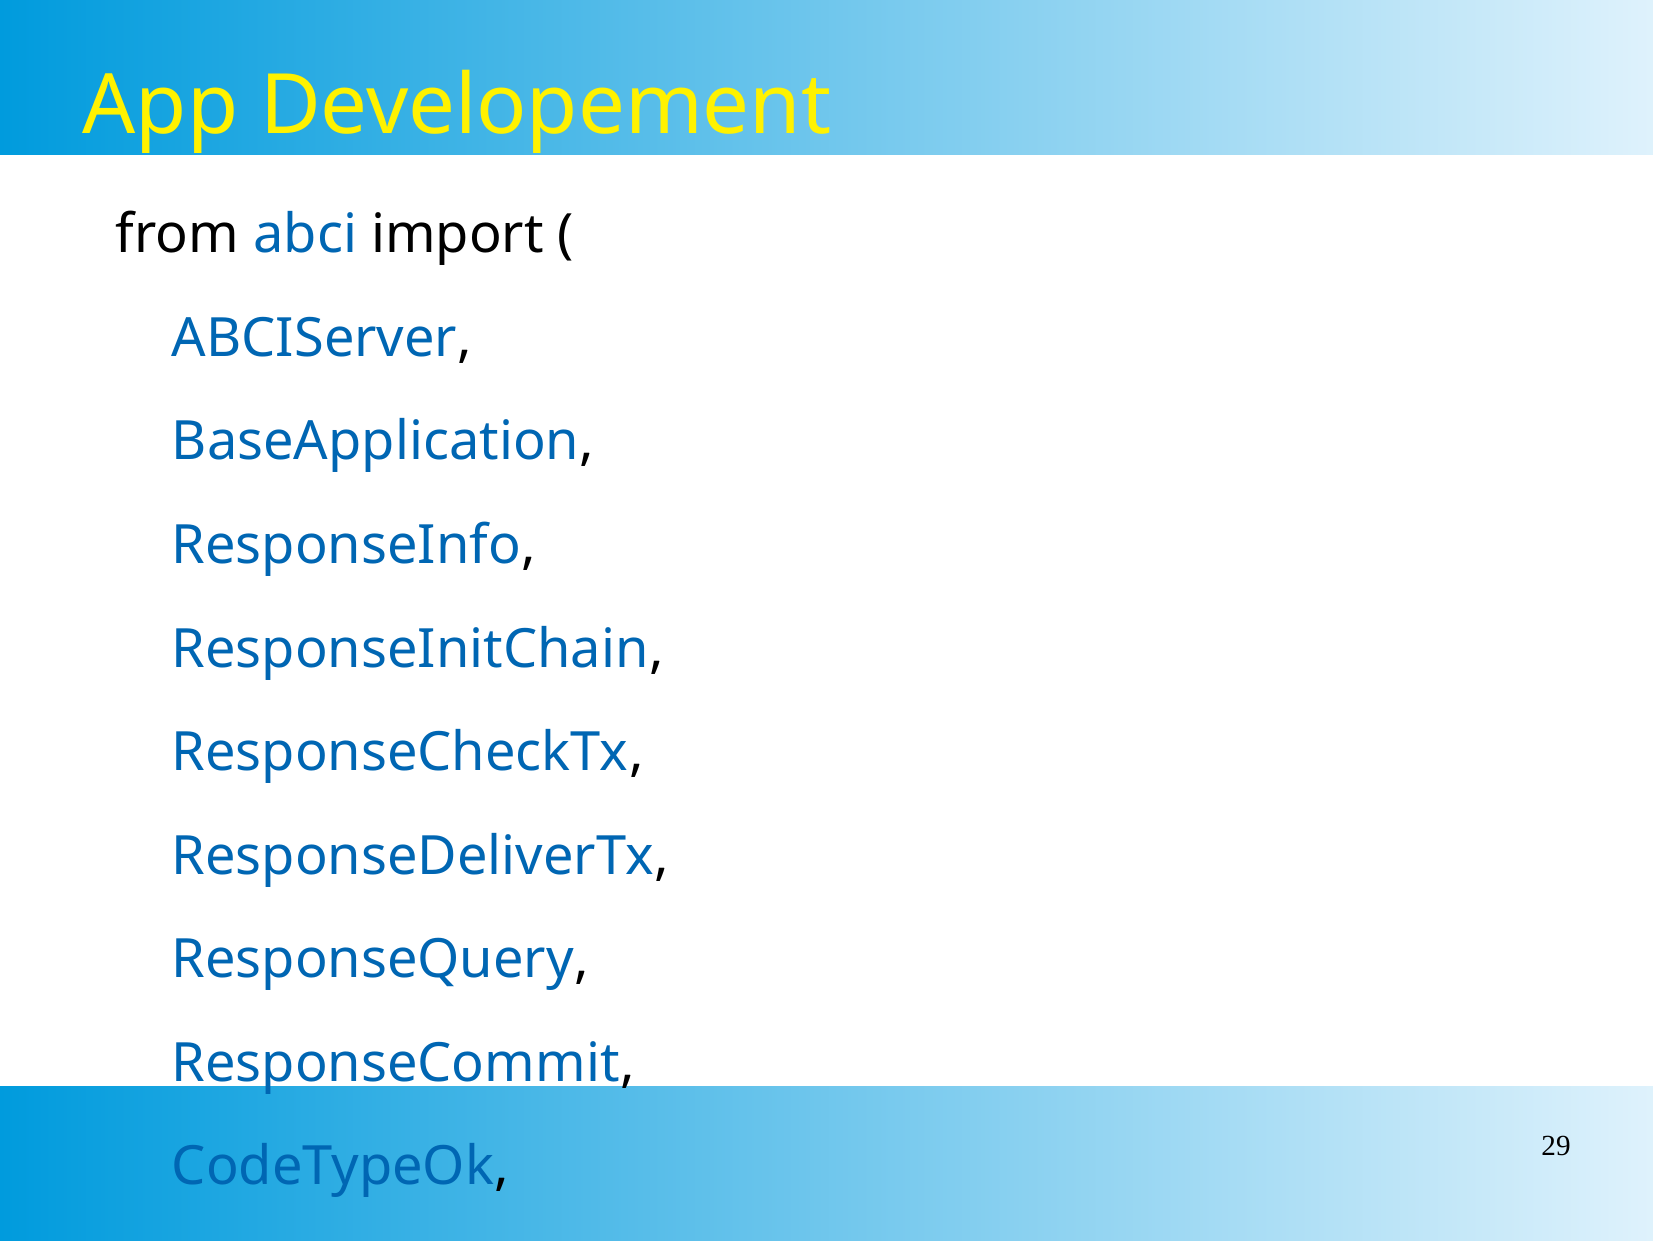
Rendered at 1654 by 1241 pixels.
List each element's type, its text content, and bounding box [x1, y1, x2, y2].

title App Developement [82, 49, 1571, 155]
list from abci import ( ABCIServer, BaseApplication, ResponseInfo, ResponseInitChain, ResponseCheckTx, ResponseDeliverTx, ResponseQuery, ResponseCommit, CodeTypeOk, ) [45, 195, 1534, 915]
